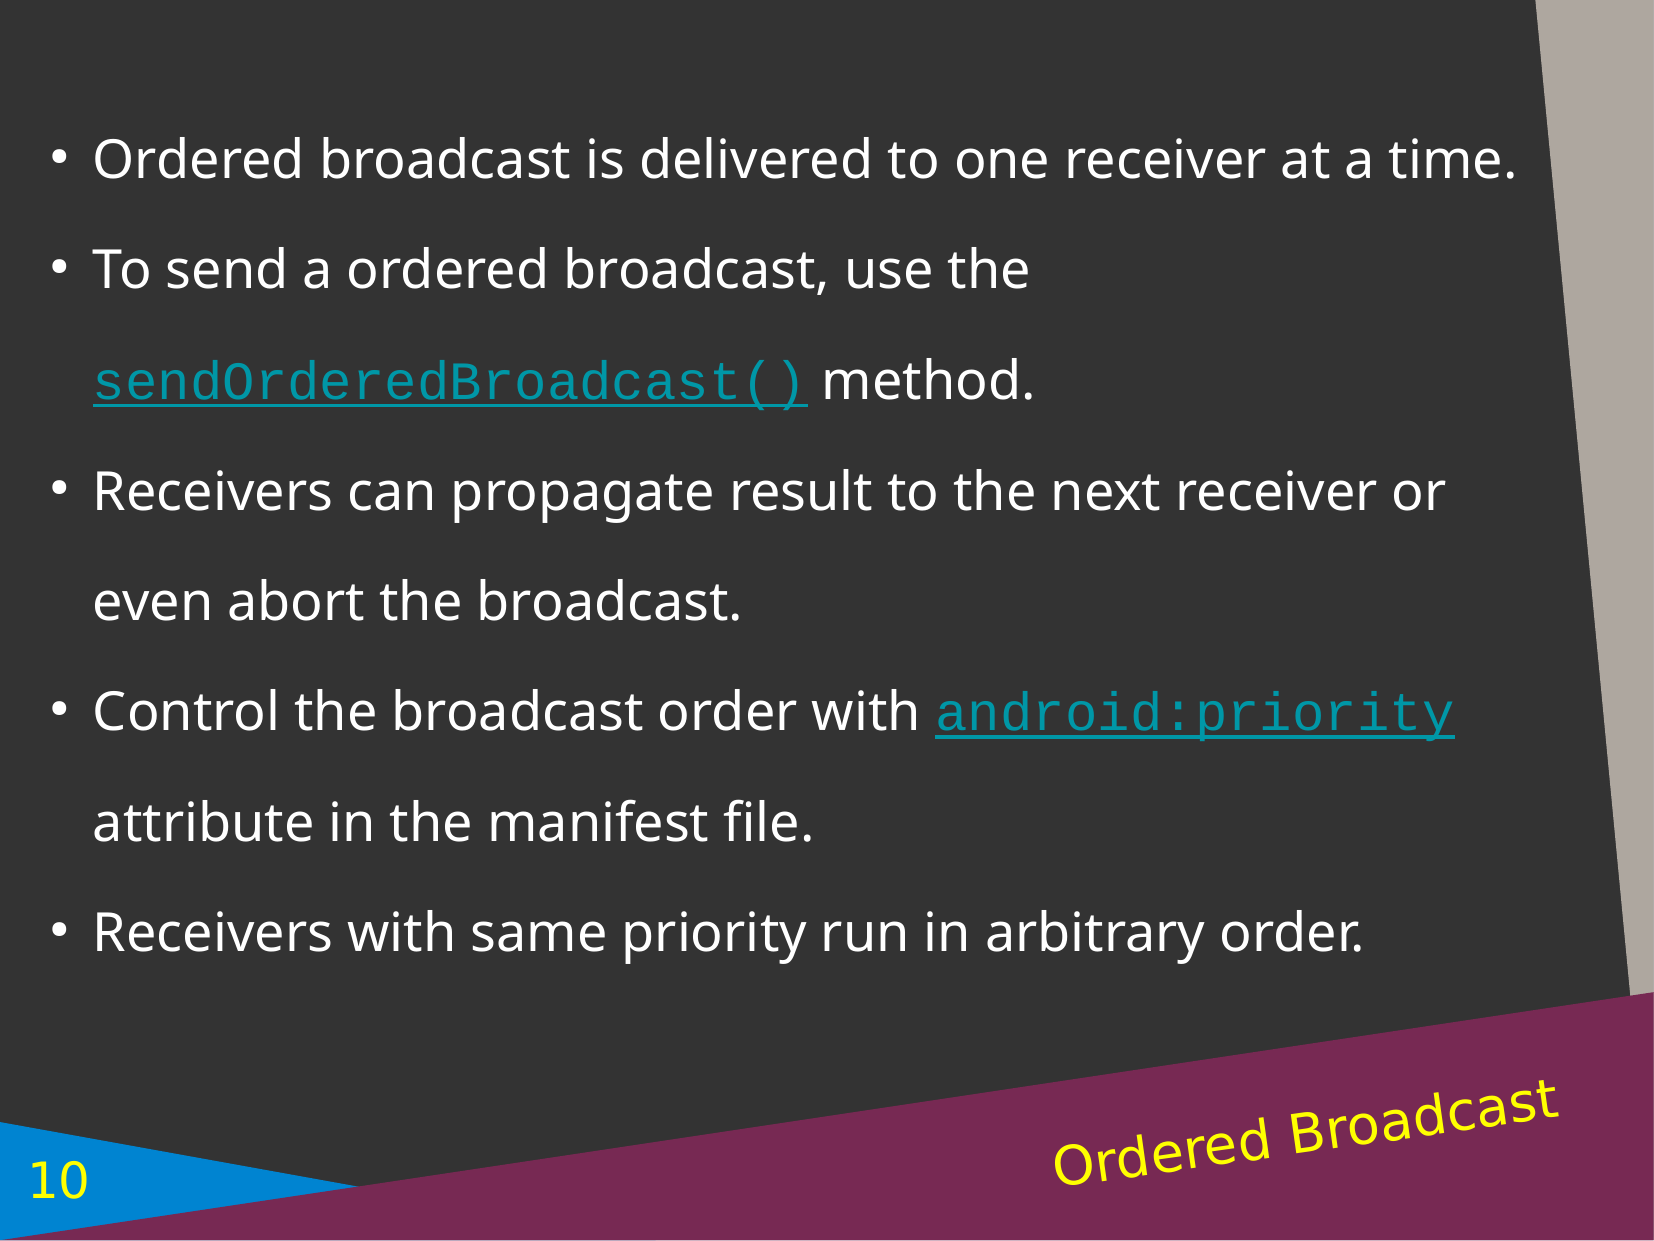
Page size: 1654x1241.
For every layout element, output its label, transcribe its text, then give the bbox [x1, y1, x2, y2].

list Ordered broadcast is delivered to one receiver at a time. To send a ordered broadcast, use the sendOrderedBroadcast() method. Receivers can propagate result to the next receiver or even abort the broadcast. Control the broadcast order with android:priority attribute in the manifest file. Receivers with same priority run in arbitrary order. [35, 59, 1524, 993]
title Ordered Broadcast [956, 995, 1654, 1241]
